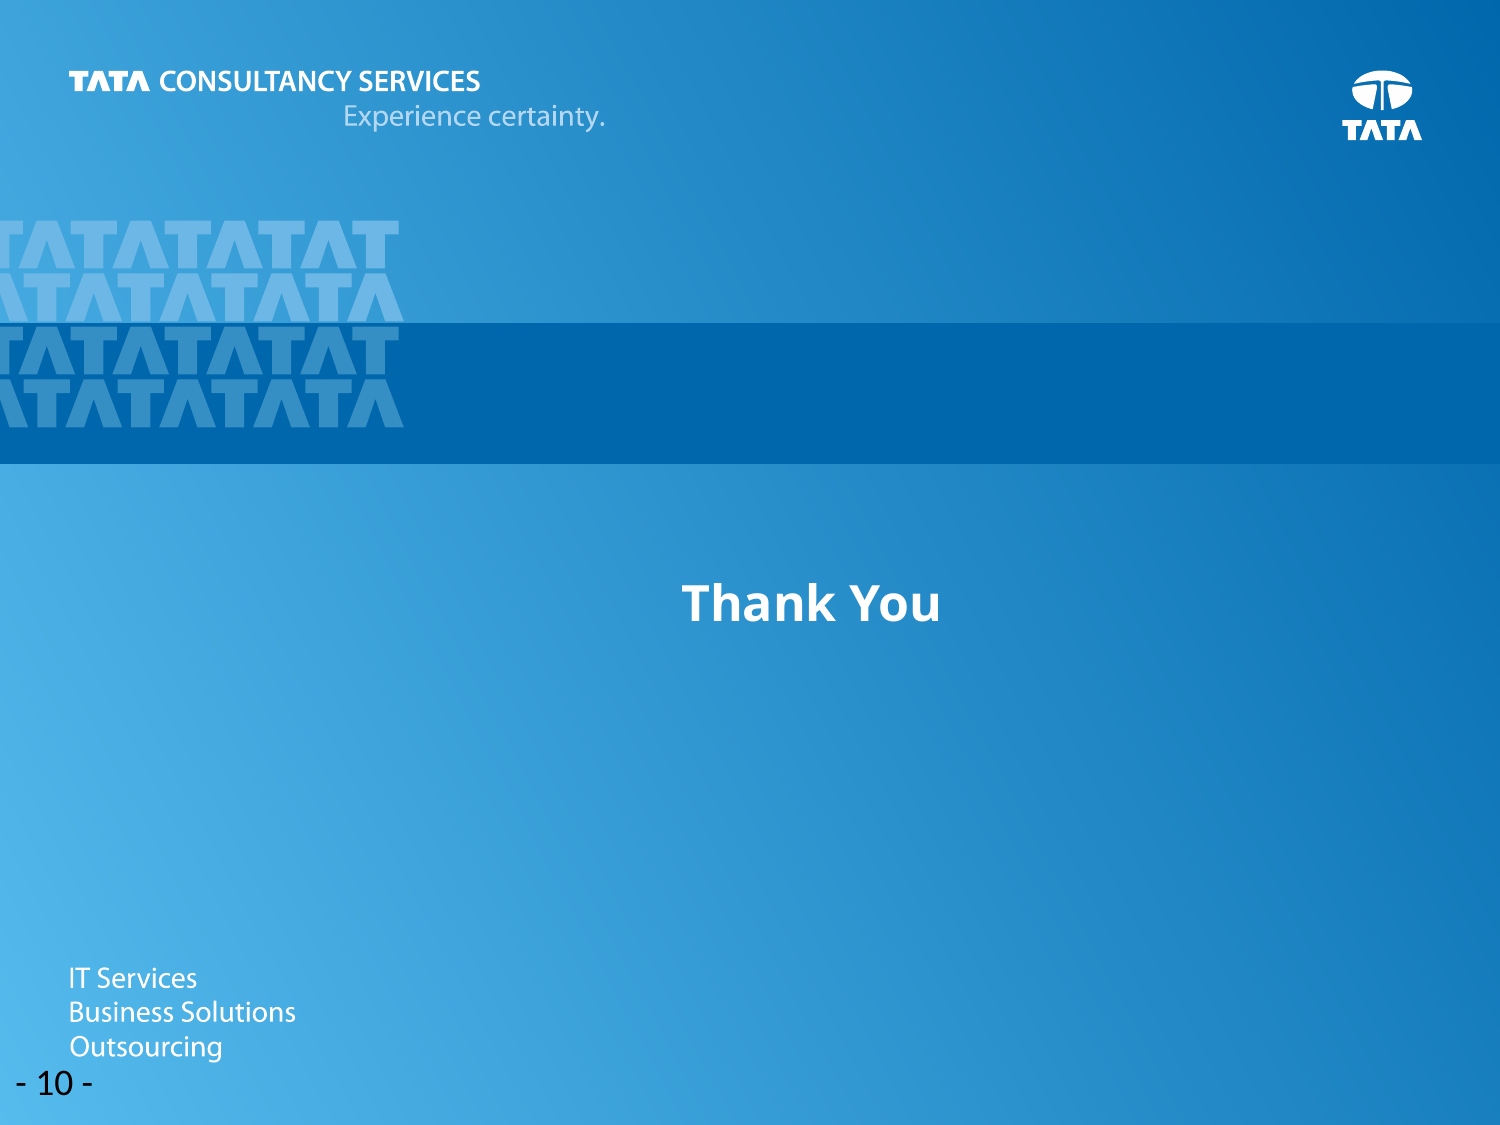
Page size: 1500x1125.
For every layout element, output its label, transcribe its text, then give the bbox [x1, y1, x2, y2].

slide_number - <number> - [0, 1050, 109, 1110]
title Thank You [666, 555, 968, 634]
